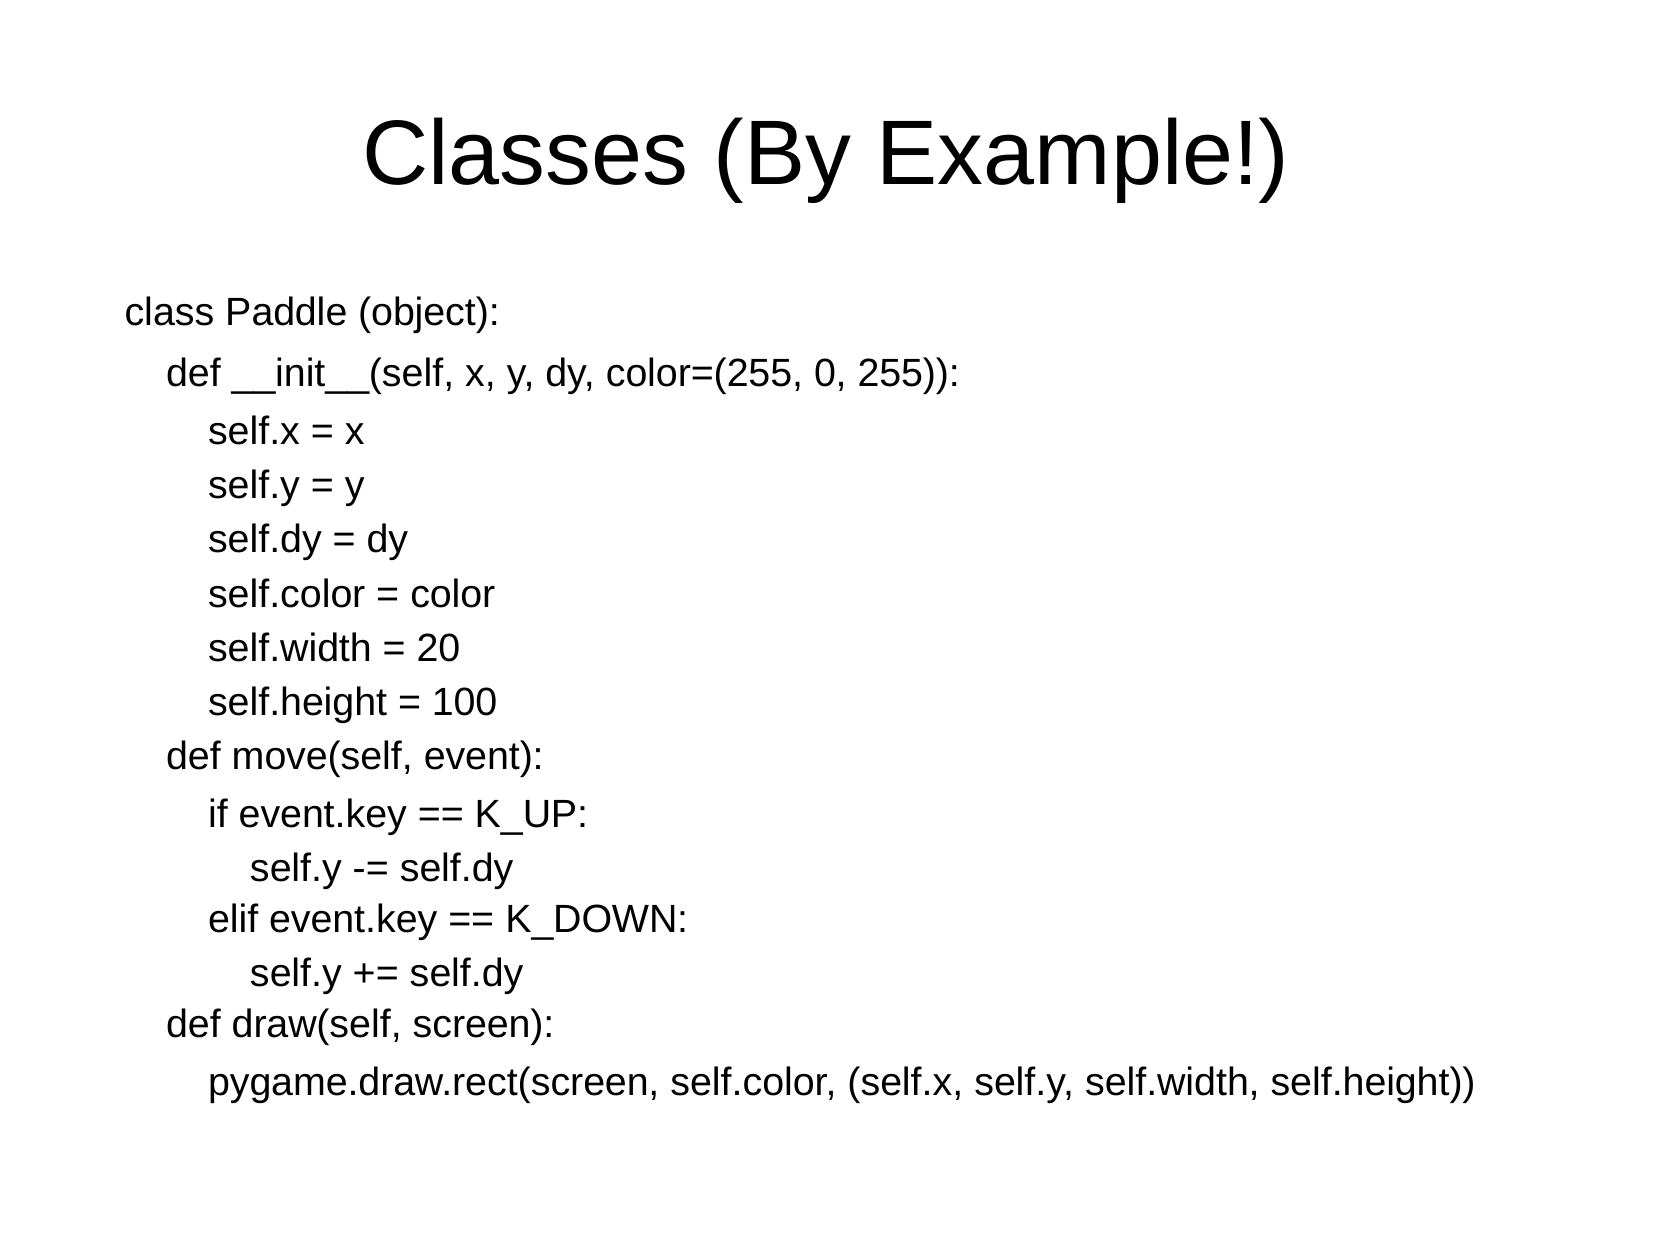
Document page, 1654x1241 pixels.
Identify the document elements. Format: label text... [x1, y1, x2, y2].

title Classes (By Example!) [82, 49, 1571, 257]
list class Paddle (object): def __init__(self, x, y, dy, color=(255, 0, 255)): self.x = x self.y = y self.dy = dy self.color = color self.width = 20 self.height = 100 def move(self, event): if event.key == K_UP: self.y -= self.dy elif event.key == K_DOWN: self.y += self.dy def draw(self, screen): pygame.draw.rect(screen, self.color, (self.x, self.y, self.width, self.height)) [82, 290, 1571, 1109]
